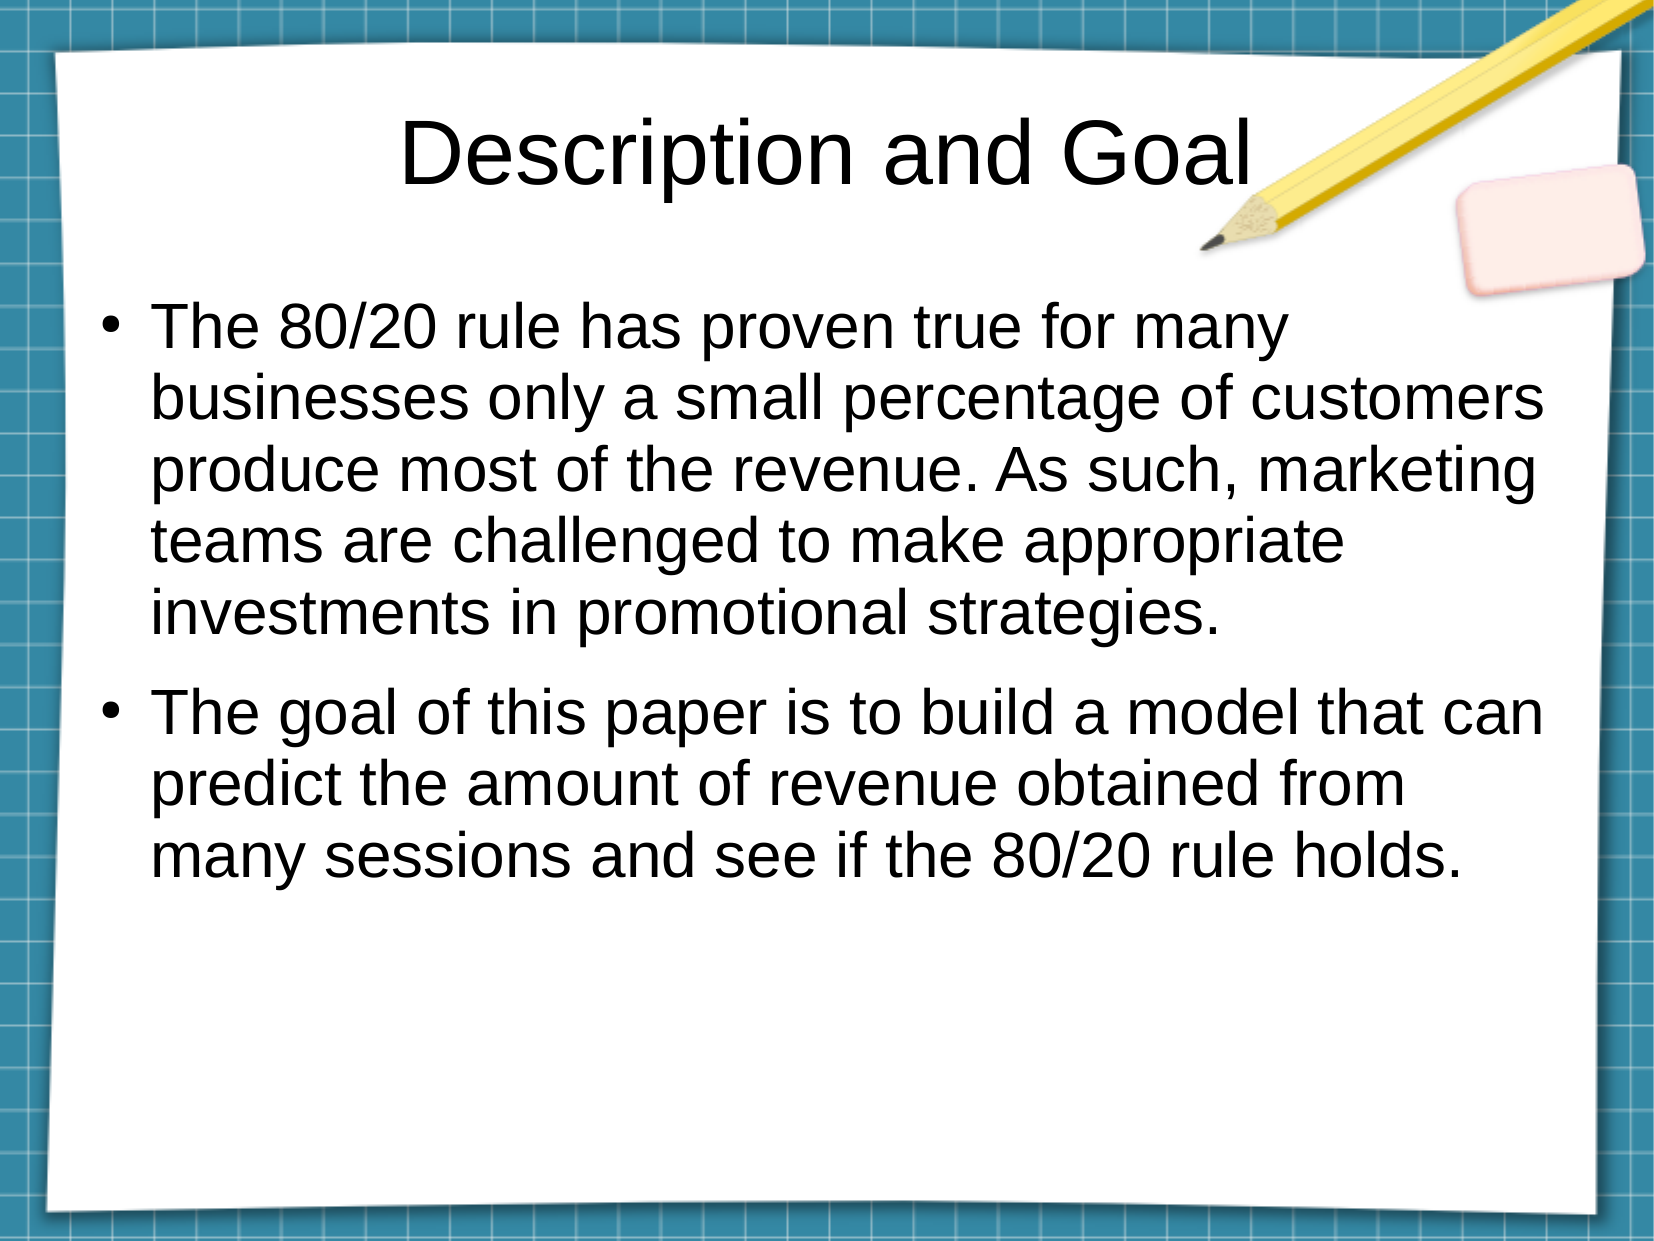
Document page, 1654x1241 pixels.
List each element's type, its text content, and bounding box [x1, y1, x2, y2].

title Description and Goal [82, 49, 1571, 257]
list The 80/20 rule has proven true for many businesses only a small percentage of customers produce most of the revenue. As such, marketing teams are challenged to make appropriate investments in promotional strategies. The goal of this paper is to build a model that can predict the amount of revenue obtained from many sessions and see if the 80/20 rule holds. [82, 290, 1571, 1010]
picture [0, 0, 1654, 1241]
